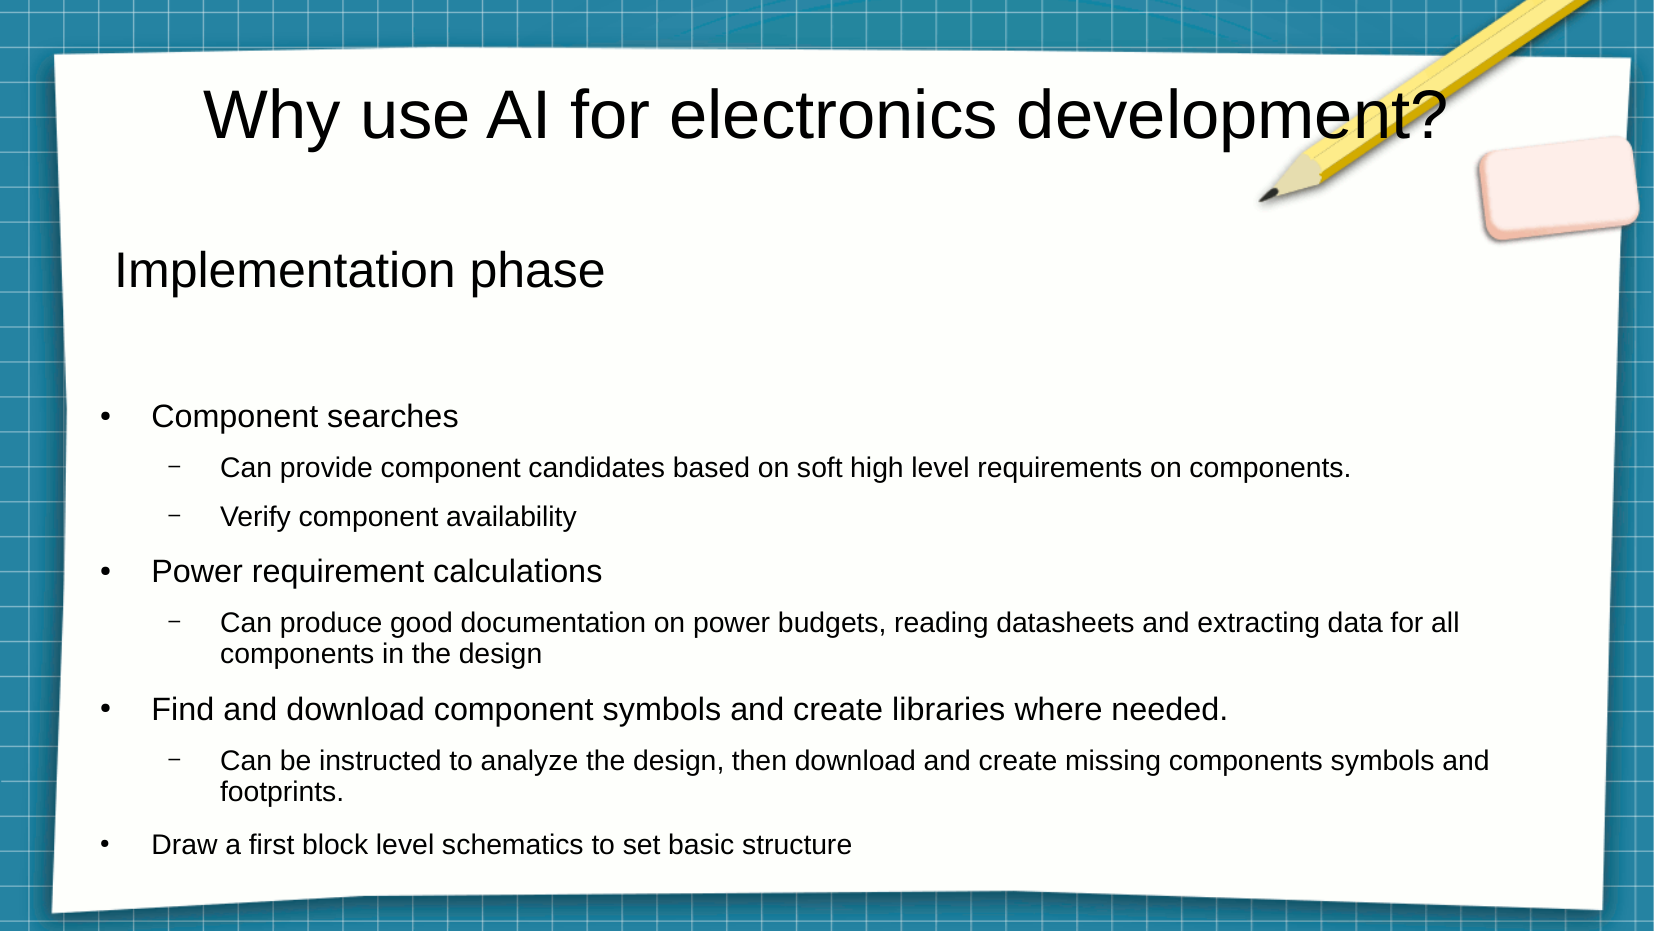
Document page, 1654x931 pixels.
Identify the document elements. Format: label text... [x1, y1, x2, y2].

list Component searches Can provide component candidates based on soft high level requirements on components. Verify component availability Power requirement calculations Can produce good documentation on power budgets, reading datasheets and extracting data for all components in the design Find and download component symbols and create libraries where needed. Can be instructed to analyze the design, then download and create missing components symbols and footprints. Draw a first block level schematics to set basic structure [82, 323, 1571, 863]
title Why use AI for electronics development? [82, 37, 1571, 193]
picture [0, 0, 1654, 931]
title Implementation phase [82, 192, 638, 348]
